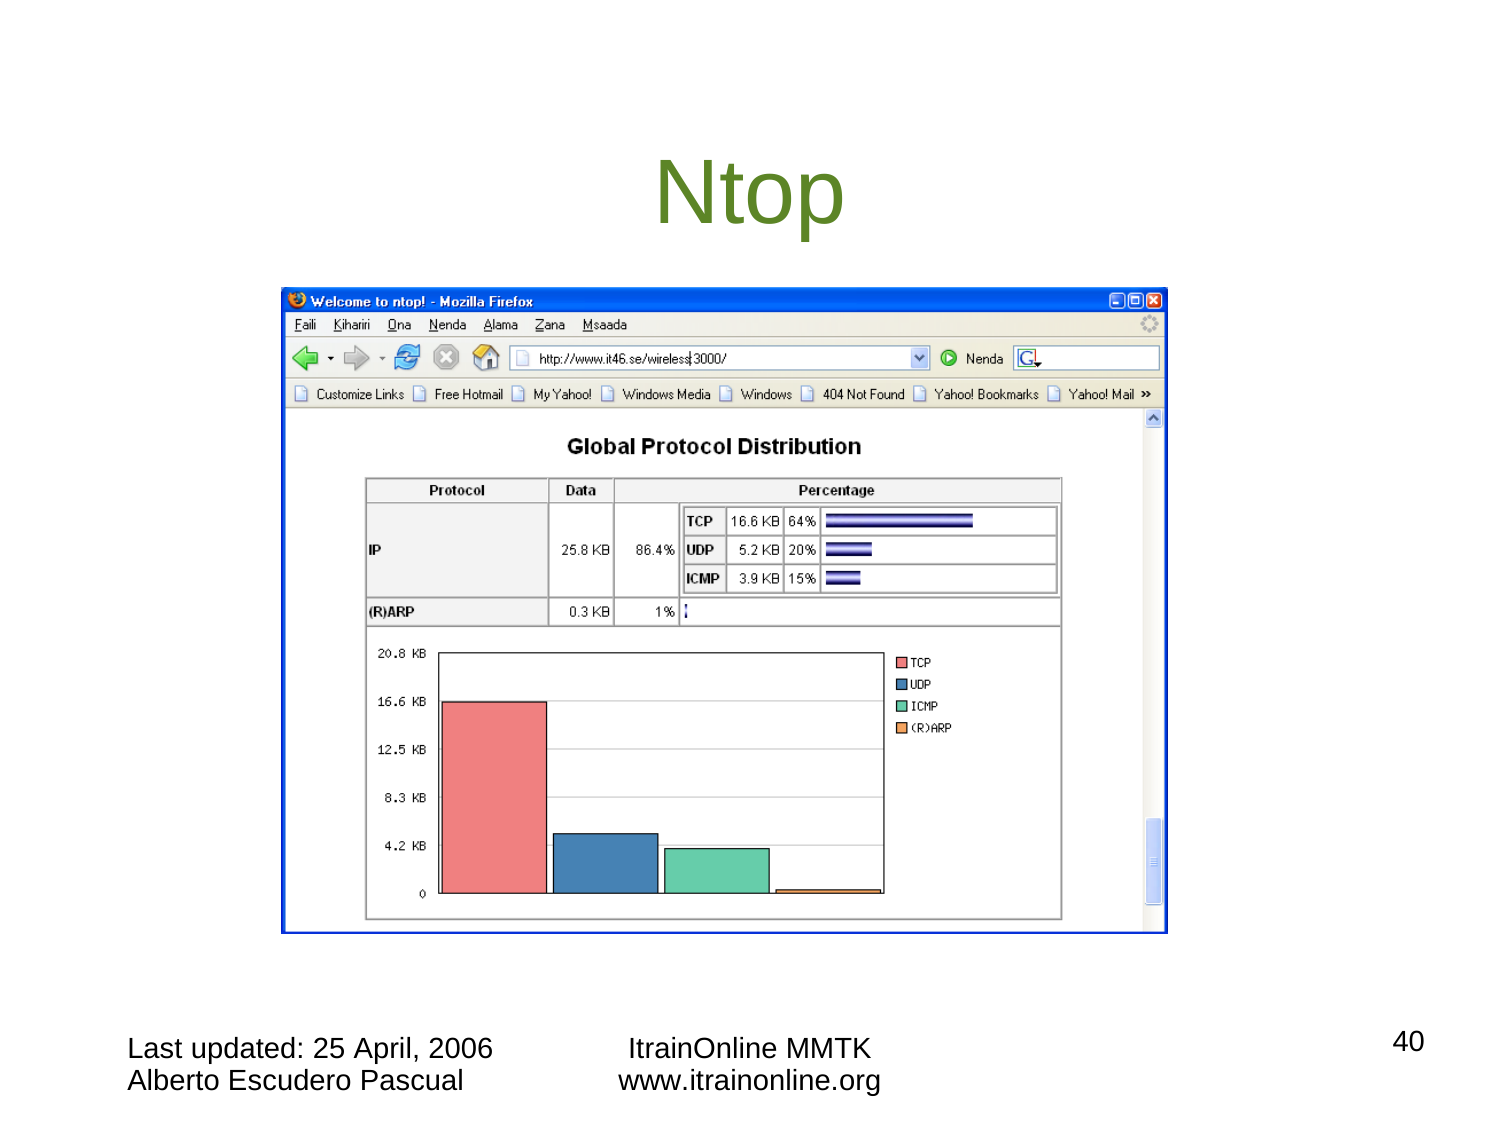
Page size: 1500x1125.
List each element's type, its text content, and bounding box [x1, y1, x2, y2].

picture [281, 287, 1168, 934]
text_box Ntop [112, 73, 1388, 315]
